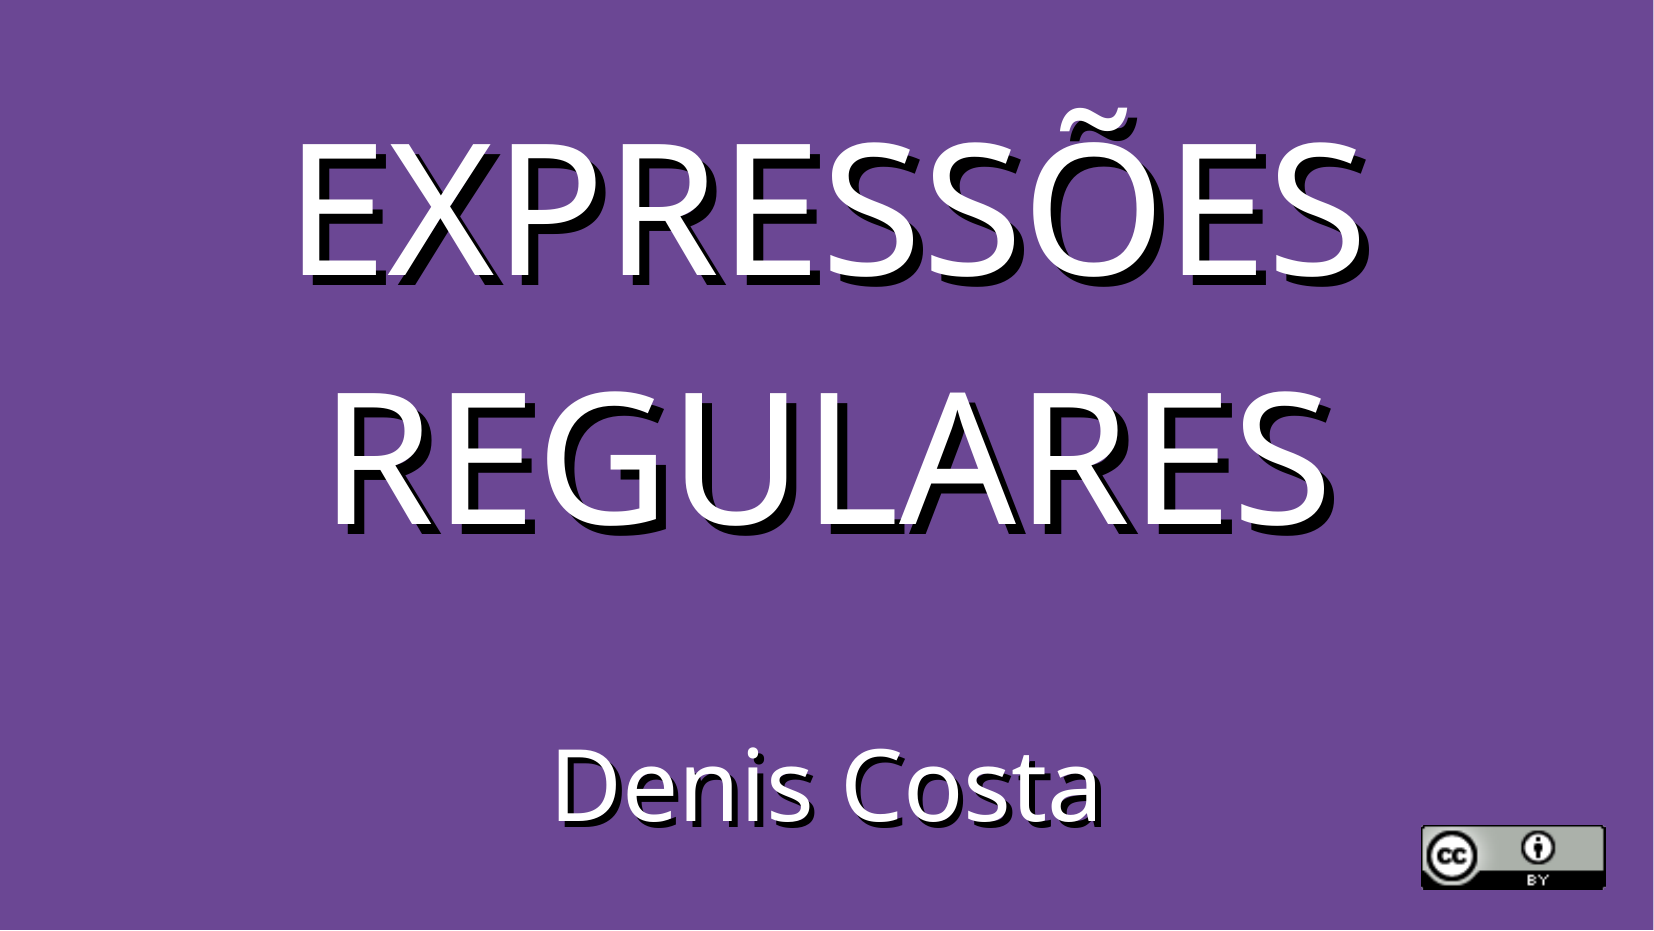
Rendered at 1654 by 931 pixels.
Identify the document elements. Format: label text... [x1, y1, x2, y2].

subtitle EXPRESSÕES REGULARES Denis Costa [82, 105, 1571, 826]
picture [1421, 825, 1606, 890]
